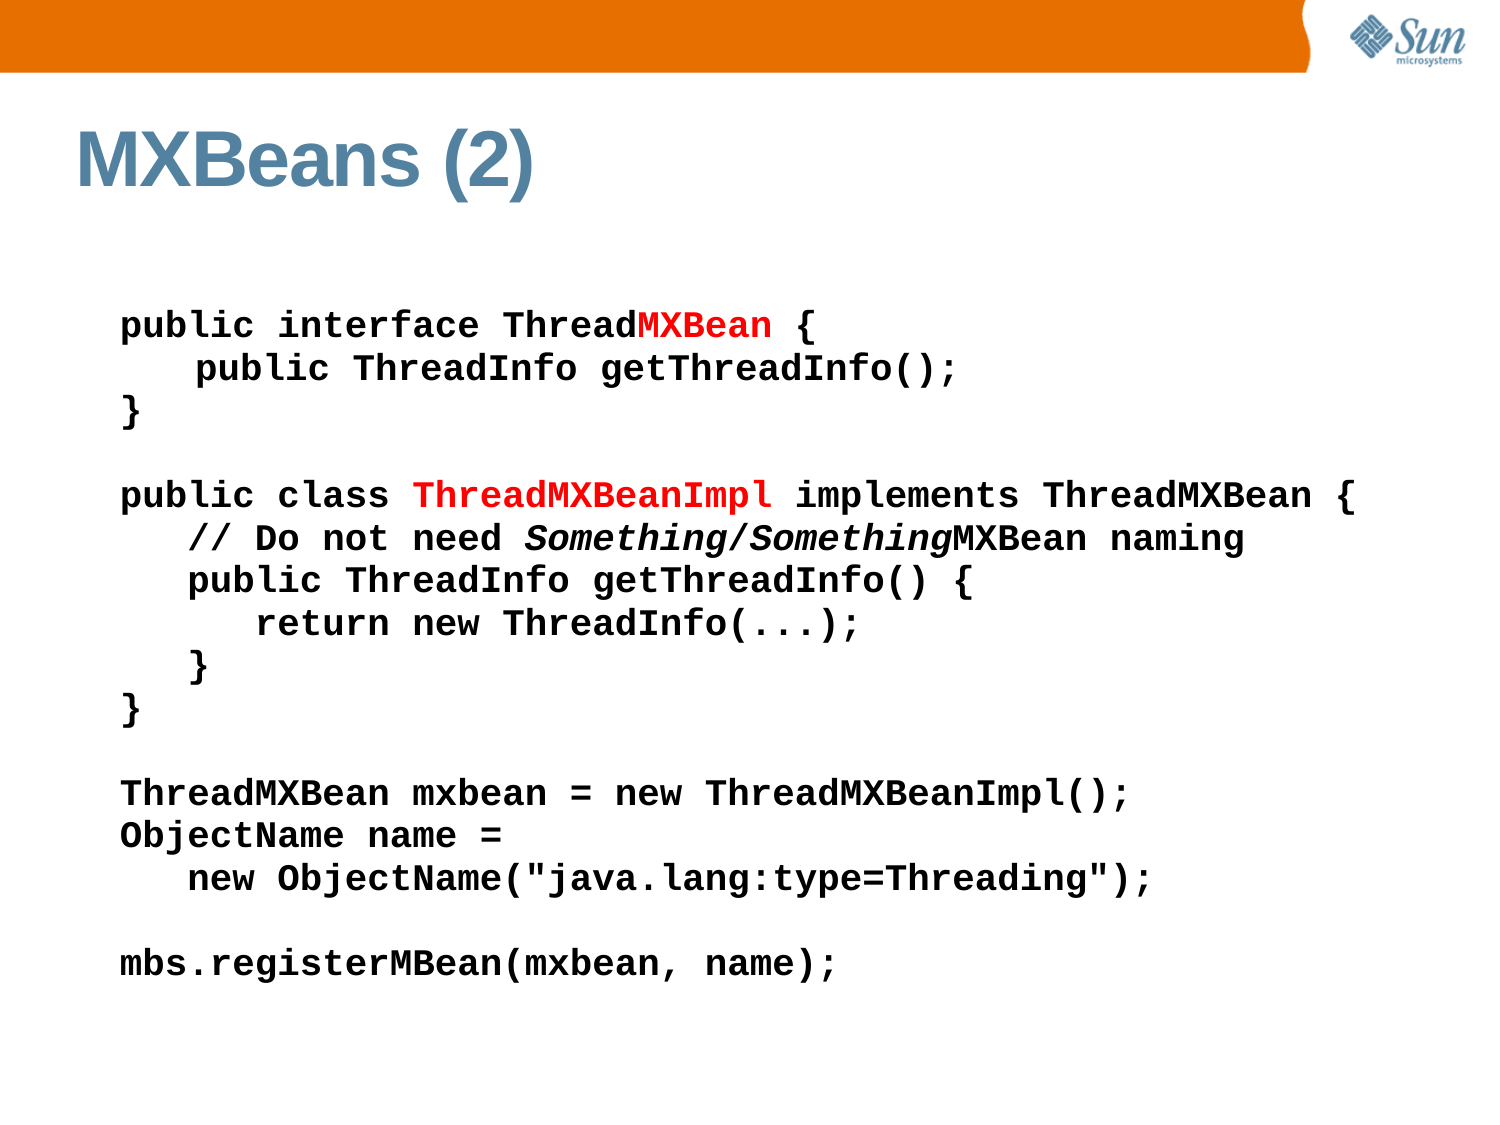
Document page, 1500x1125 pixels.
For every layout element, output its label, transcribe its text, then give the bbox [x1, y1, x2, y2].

title MXBeans (2) [75, 122, 1438, 228]
text_box public interface ThreadMXBean { public ThreadInfo getThreadInfo(); } public class ThreadMXBeanImpl implements ThreadMXBean { // Do not need Something/SomethingMXBean naming public ThreadInfo getThreadInfo() { return new ThreadInfo(...); } } ThreadMXBean mxbean = new ThreadMXBeanImpl(); ObjectName name = new ObjectName("java.lang:type=Threading"); mbs.registerMBean(mxbean, name); [119, 306, 1426, 1024]
picture [0, 0, 1500, 75]
